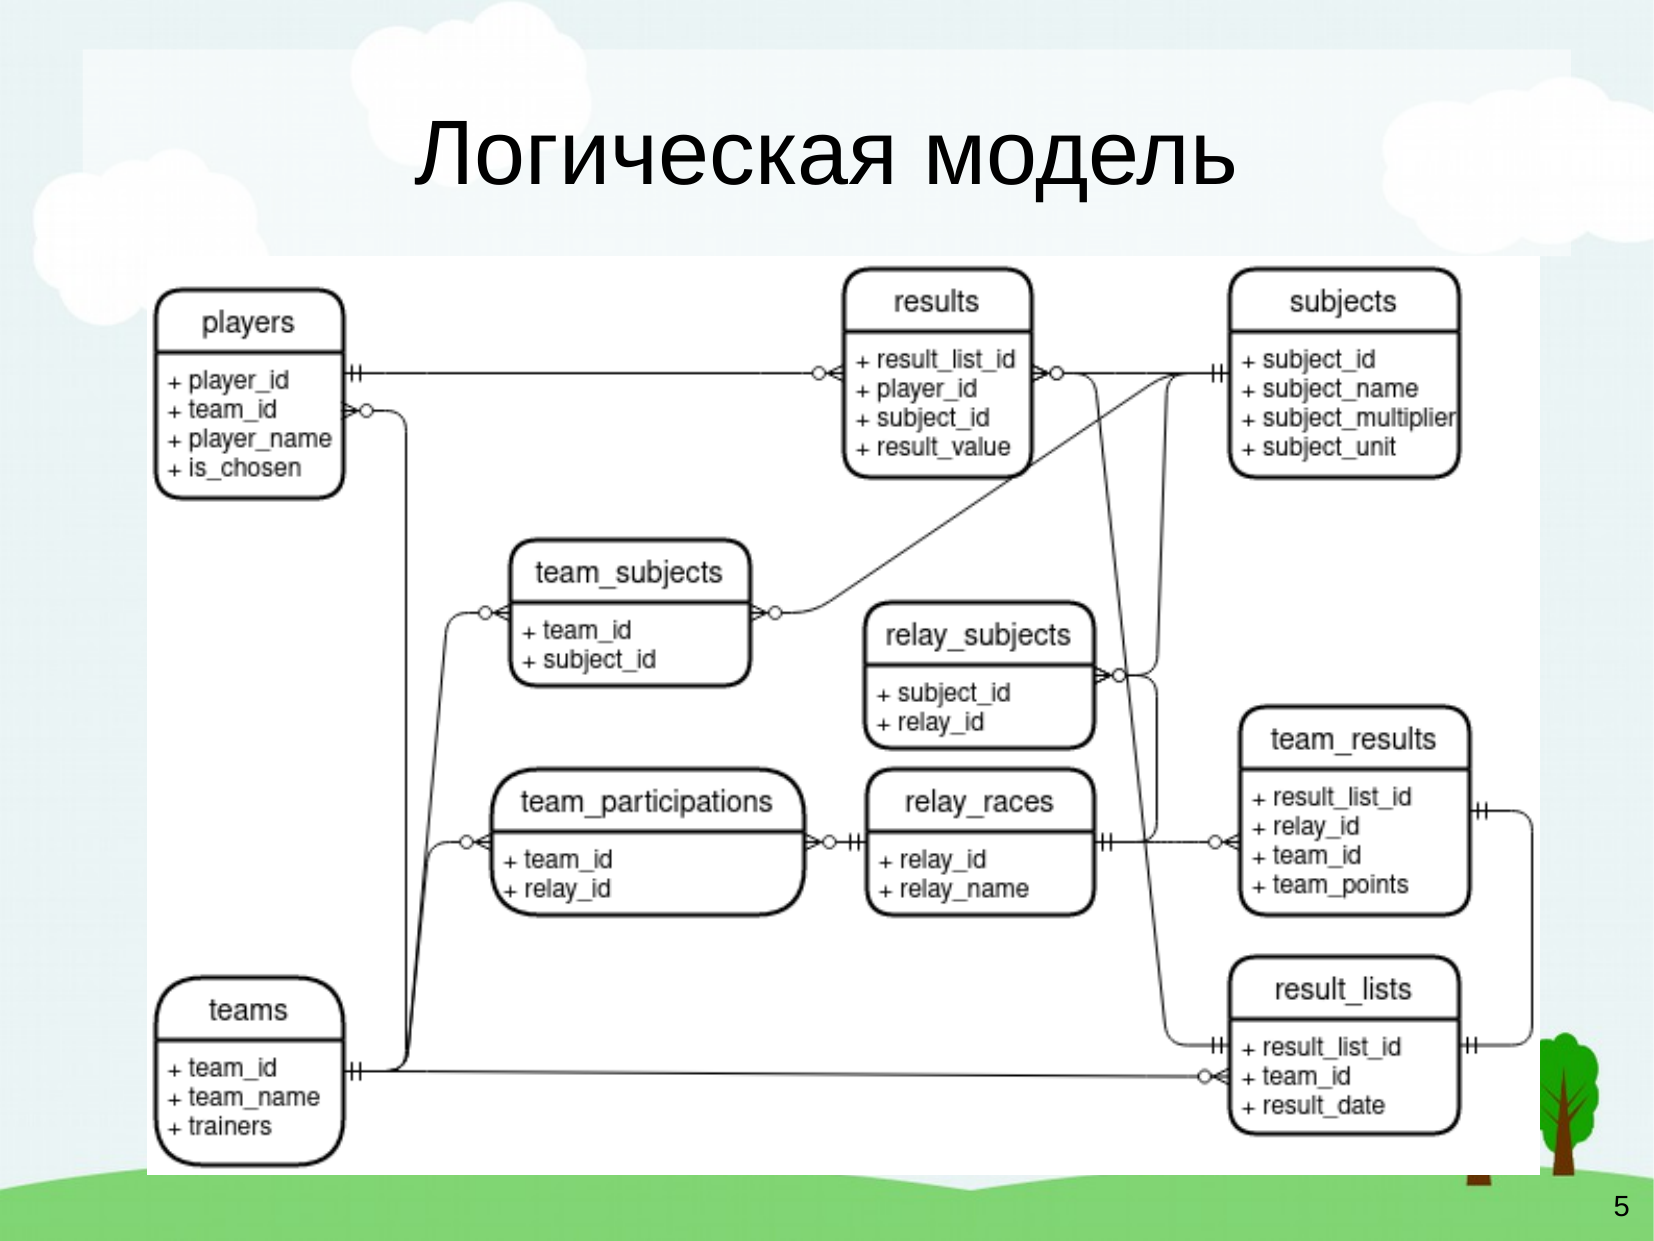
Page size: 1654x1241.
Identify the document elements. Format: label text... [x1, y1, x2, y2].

title Логическая модель [82, 49, 1571, 257]
picture [0, 0, 1654, 1241]
